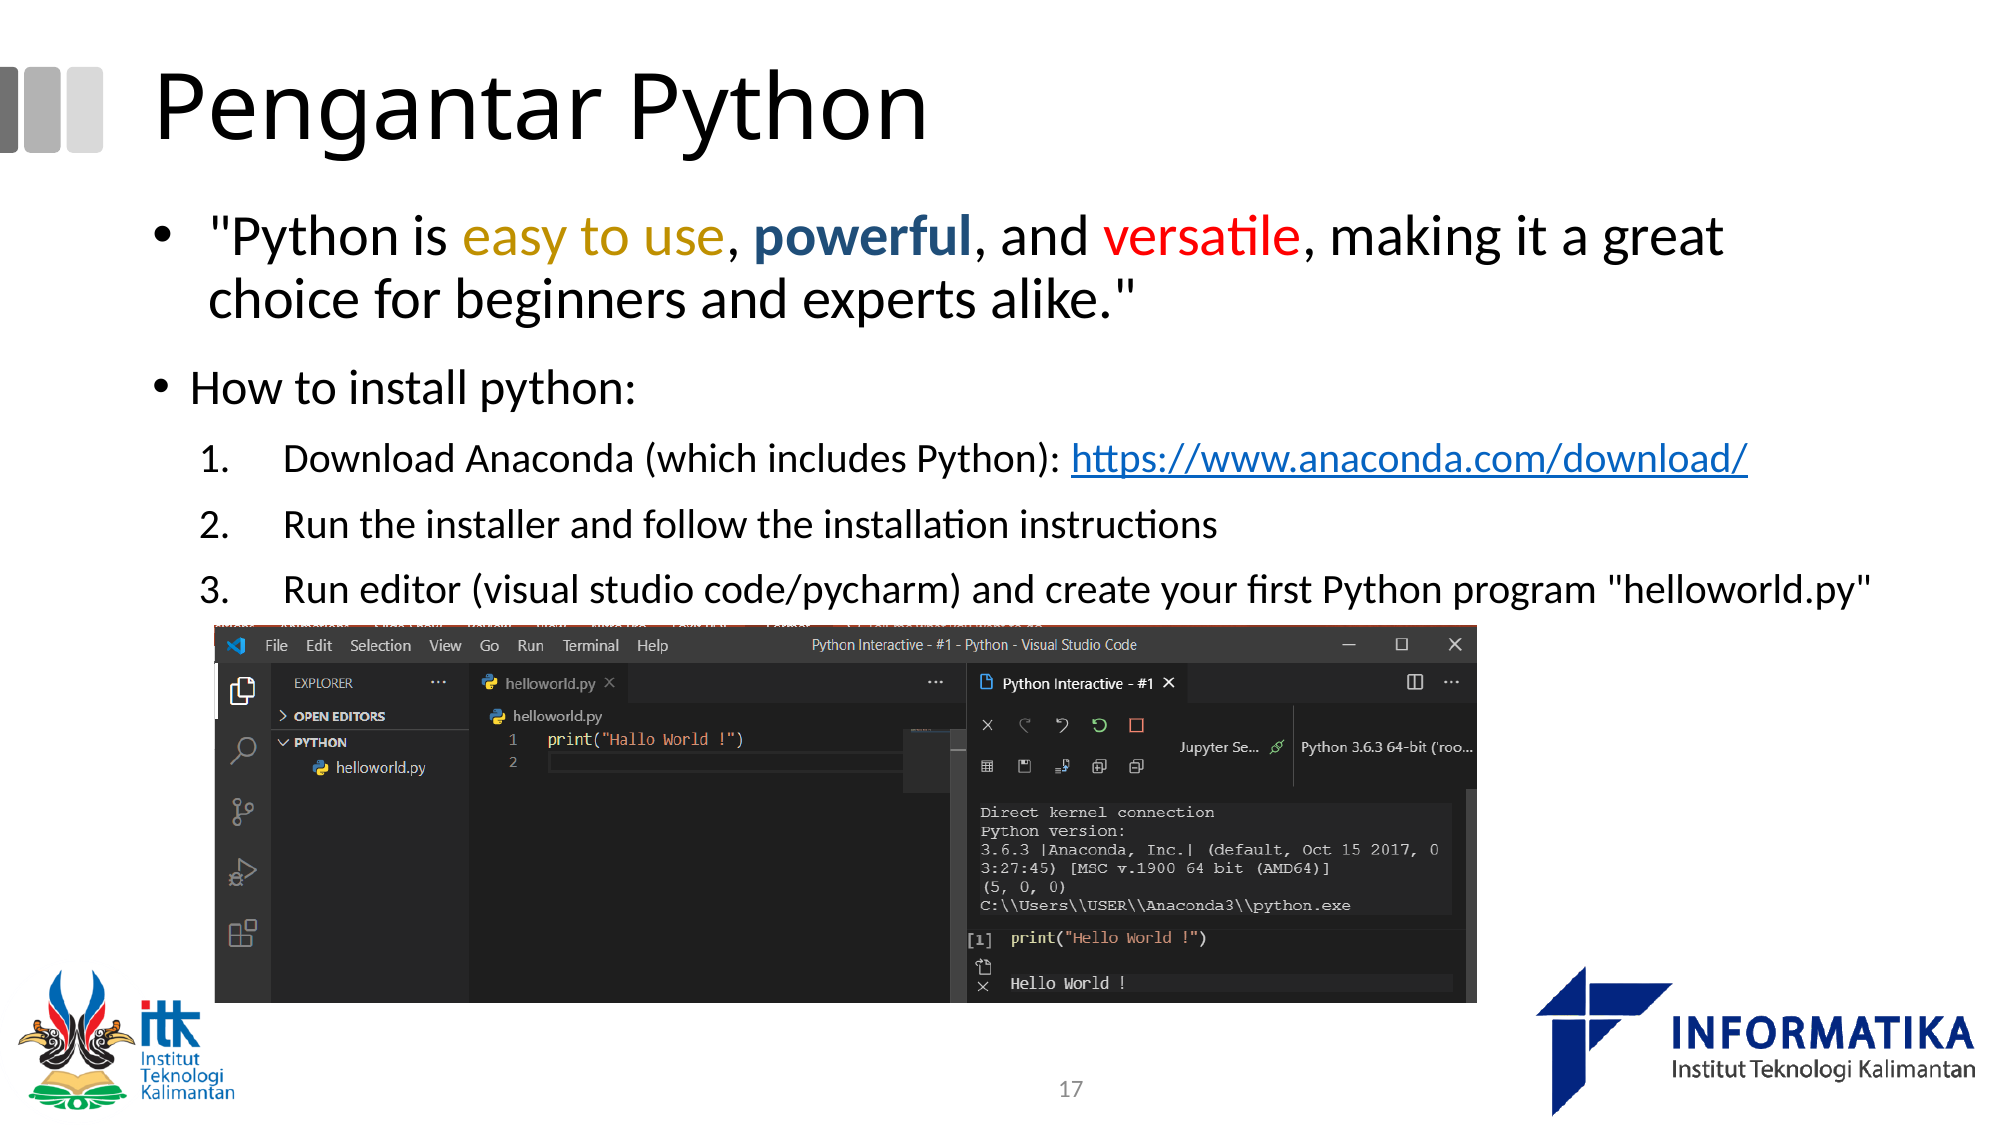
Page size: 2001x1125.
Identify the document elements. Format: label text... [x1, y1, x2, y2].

picture [0, 625, 1477, 1125]
picture [1534, 965, 1976, 1118]
text_box How to install python: Download Anaconda (which includes Python): https://www.anaconda.com/download/ Run the installer and follow the installation instructions Run editor (visual studio code/pycharm) and create your first Python program "helloworld.py" [137, 353, 2000, 798]
list "Python is easy to use, powerful, and versatile, making it a great choice for beginners and experts alike." [137, 198, 1863, 353]
title Pengantar Python [137, 1, 1863, 198]
